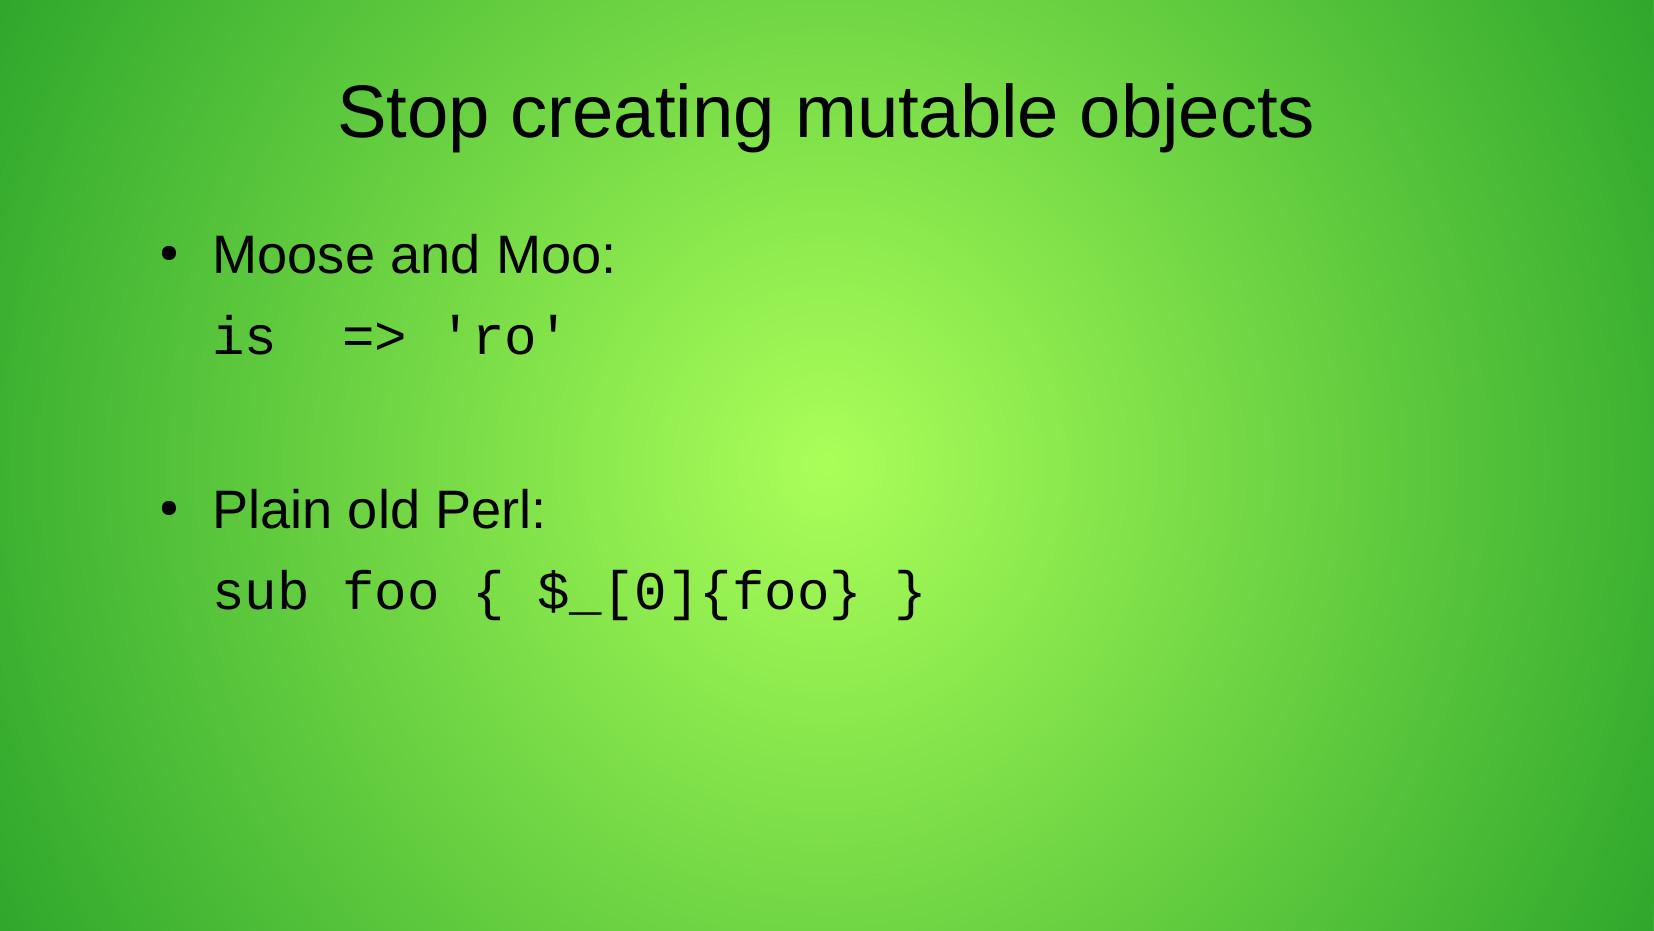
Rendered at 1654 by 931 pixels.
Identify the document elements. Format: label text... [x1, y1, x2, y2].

title Stop creating mutable objects [82, 35, 1571, 189]
list Moose and Moo: is => 'ro' Plain old Perl: sub foo { $_[0]{foo} } [141, 224, 1571, 764]
